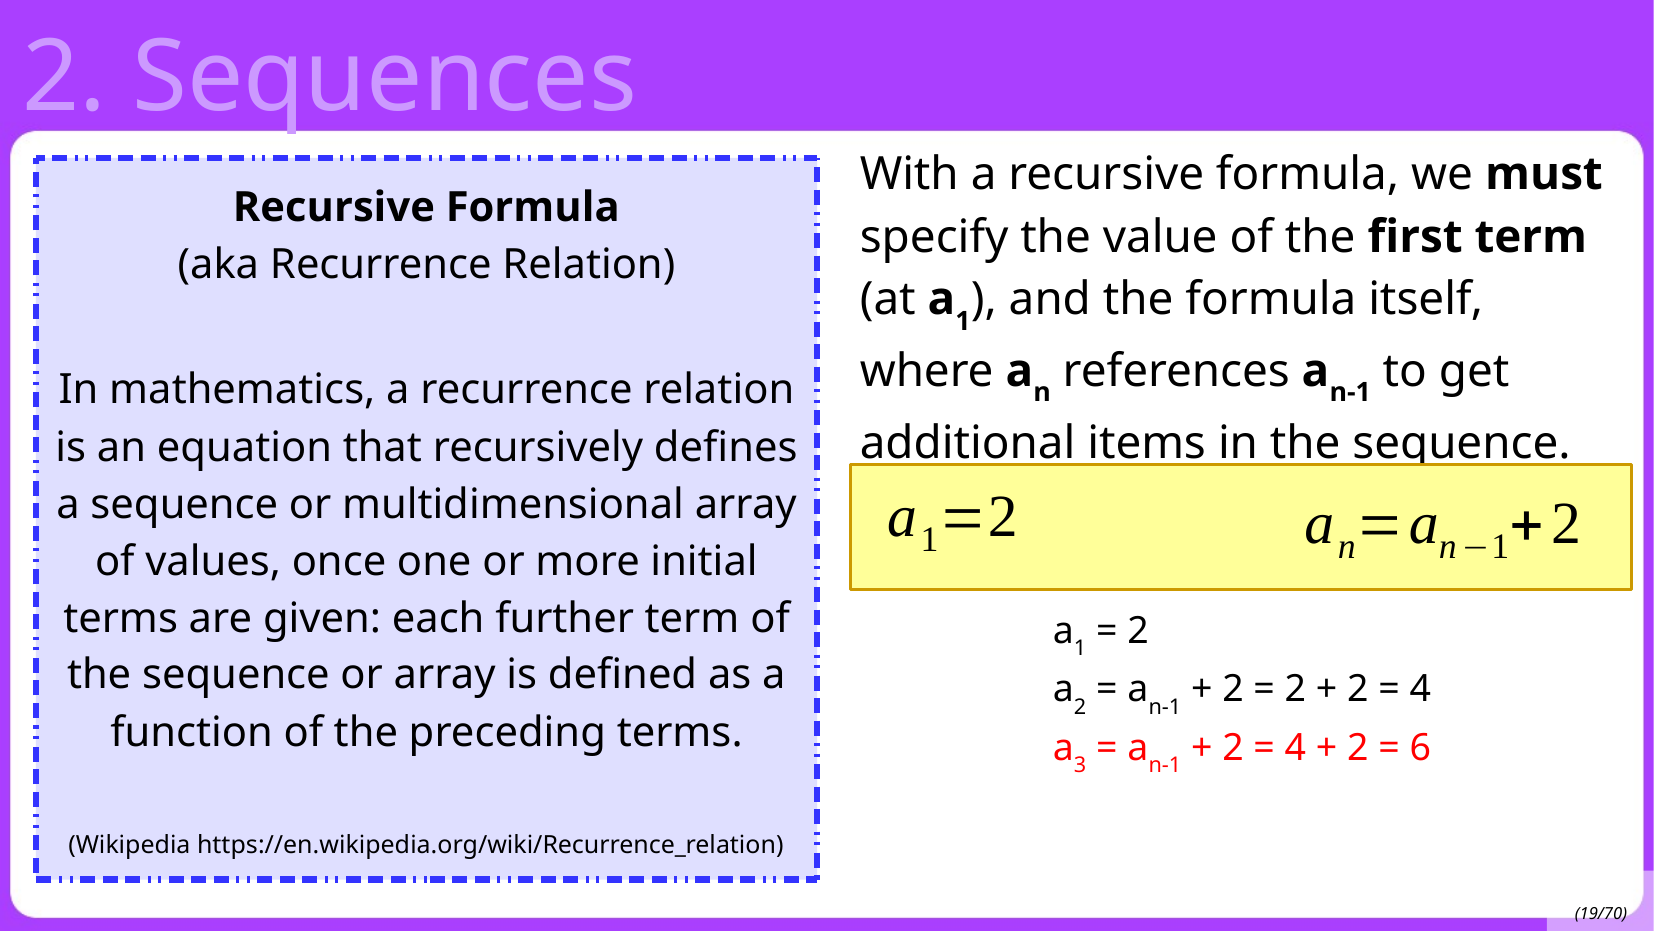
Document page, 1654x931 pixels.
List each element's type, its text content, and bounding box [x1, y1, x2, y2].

title 2. Sequences [22, 13, 1511, 130]
text_box (<number>/70) [1546, 877, 1654, 931]
text_box a1 = 2 a2 = an-1 + 2 = 2 + 2 = 4 a3 = an-1 + 2 = 4 + 2 = 6 a4 = an-1 + 2 = 6 + 2 = 8 etc. [860, 602, 1624, 890]
chart [1289, 490, 1594, 566]
text_box With a recursive formula, we must specify the value of the first term (at a1), and the formula itself, where an references an-1 to get additional items in the sequence. [839, 158, 1624, 455]
picture [0, 0, 1654, 931]
text_box Recursive Formula (aka Recurrence Relation) In mathematics, a recurrence relation is an equation that recursively defines a sequence or multidimensional array of values, once one or more initial terms are given: each further term of the sequence or array is defined as a function of the preceding terms. (Wikipedia https://en.wikipedia.org/wiki/Recurrence_relation) [35, 157, 818, 880]
chart [872, 484, 1033, 560]
text_box +2 [1624, 870, 1654, 877]
text_box [850, 464, 1632, 590]
